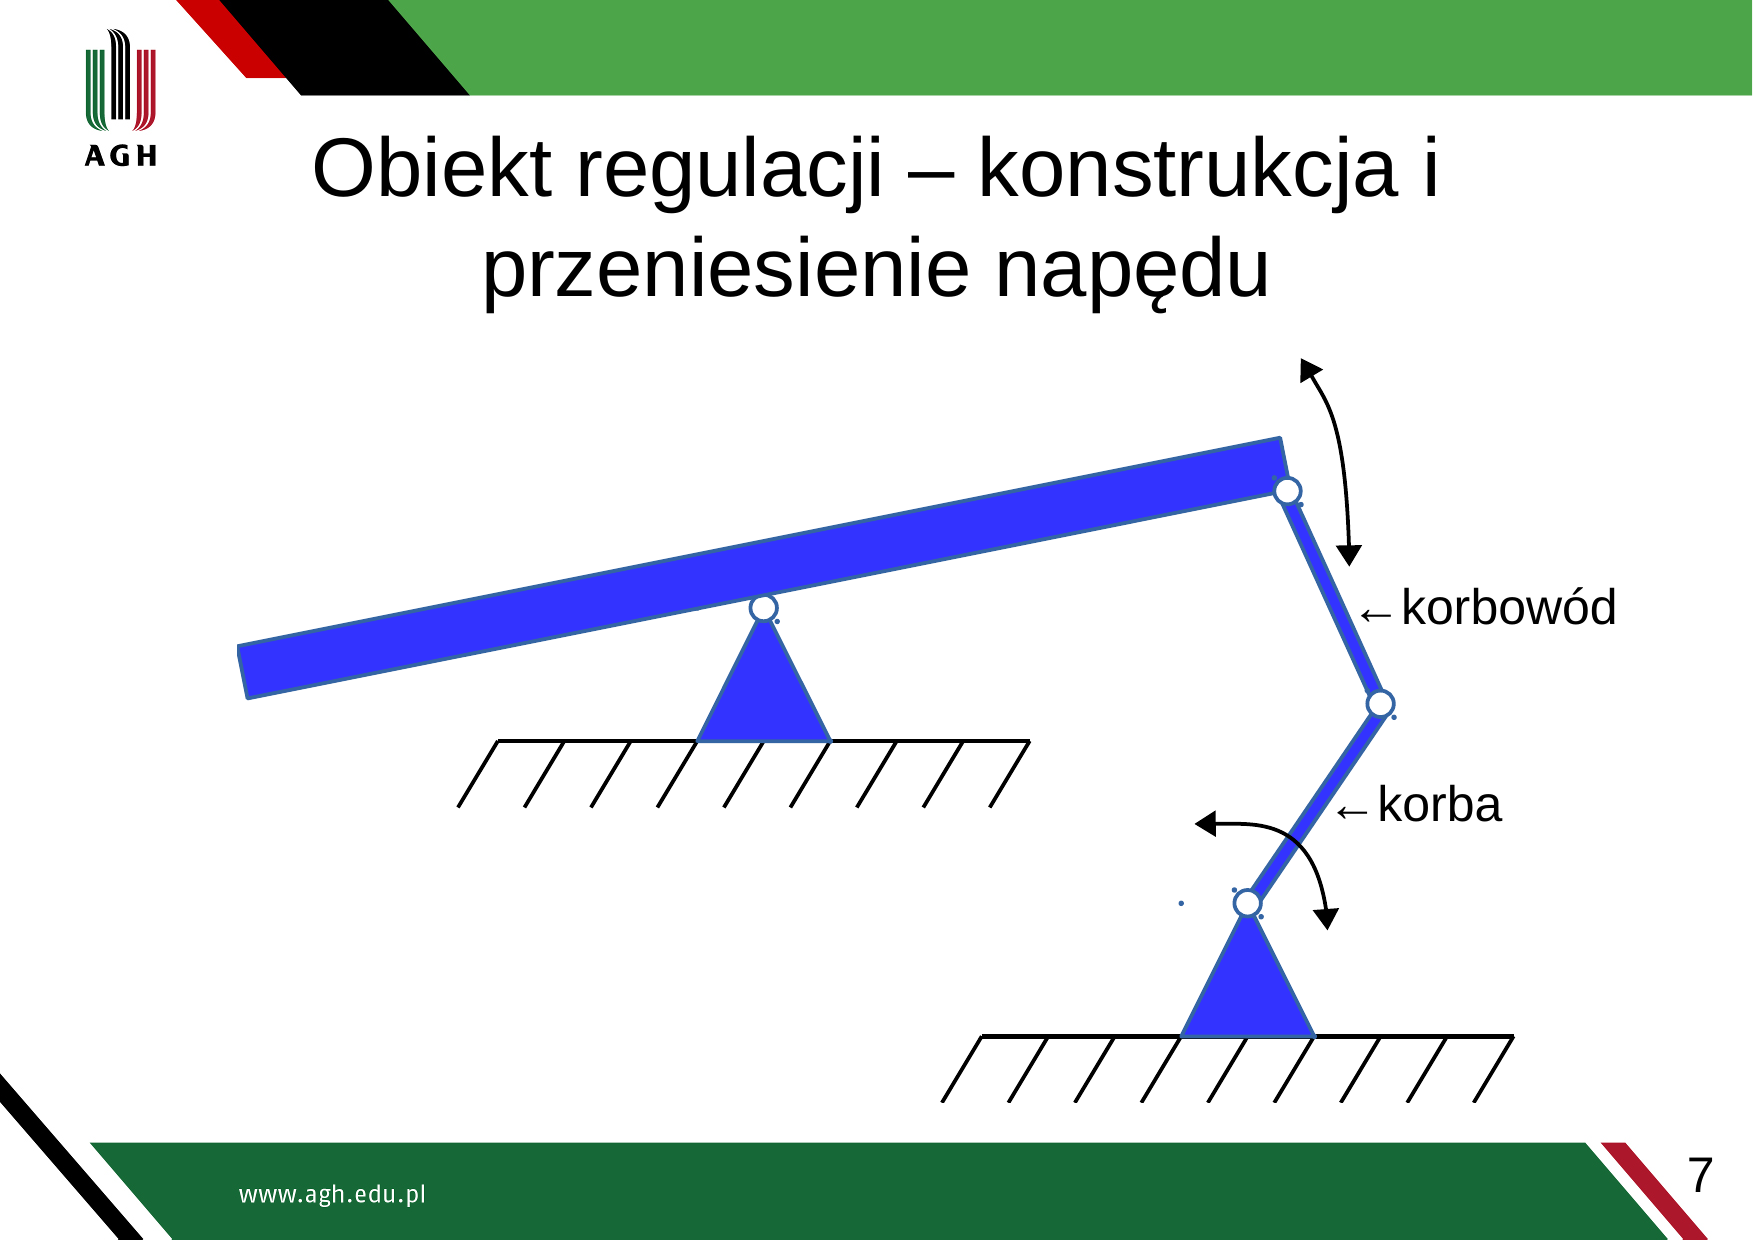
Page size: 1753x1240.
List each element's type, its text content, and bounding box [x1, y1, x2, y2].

text_box ←korba [1312, 763, 1595, 839]
picture [0, 0, 1753, 1240]
title Obiekt regulacji – konstrukcja i przeniesienie napędu [131, 105, 1622, 323]
text_box ←korbowód [1336, 566, 1642, 642]
